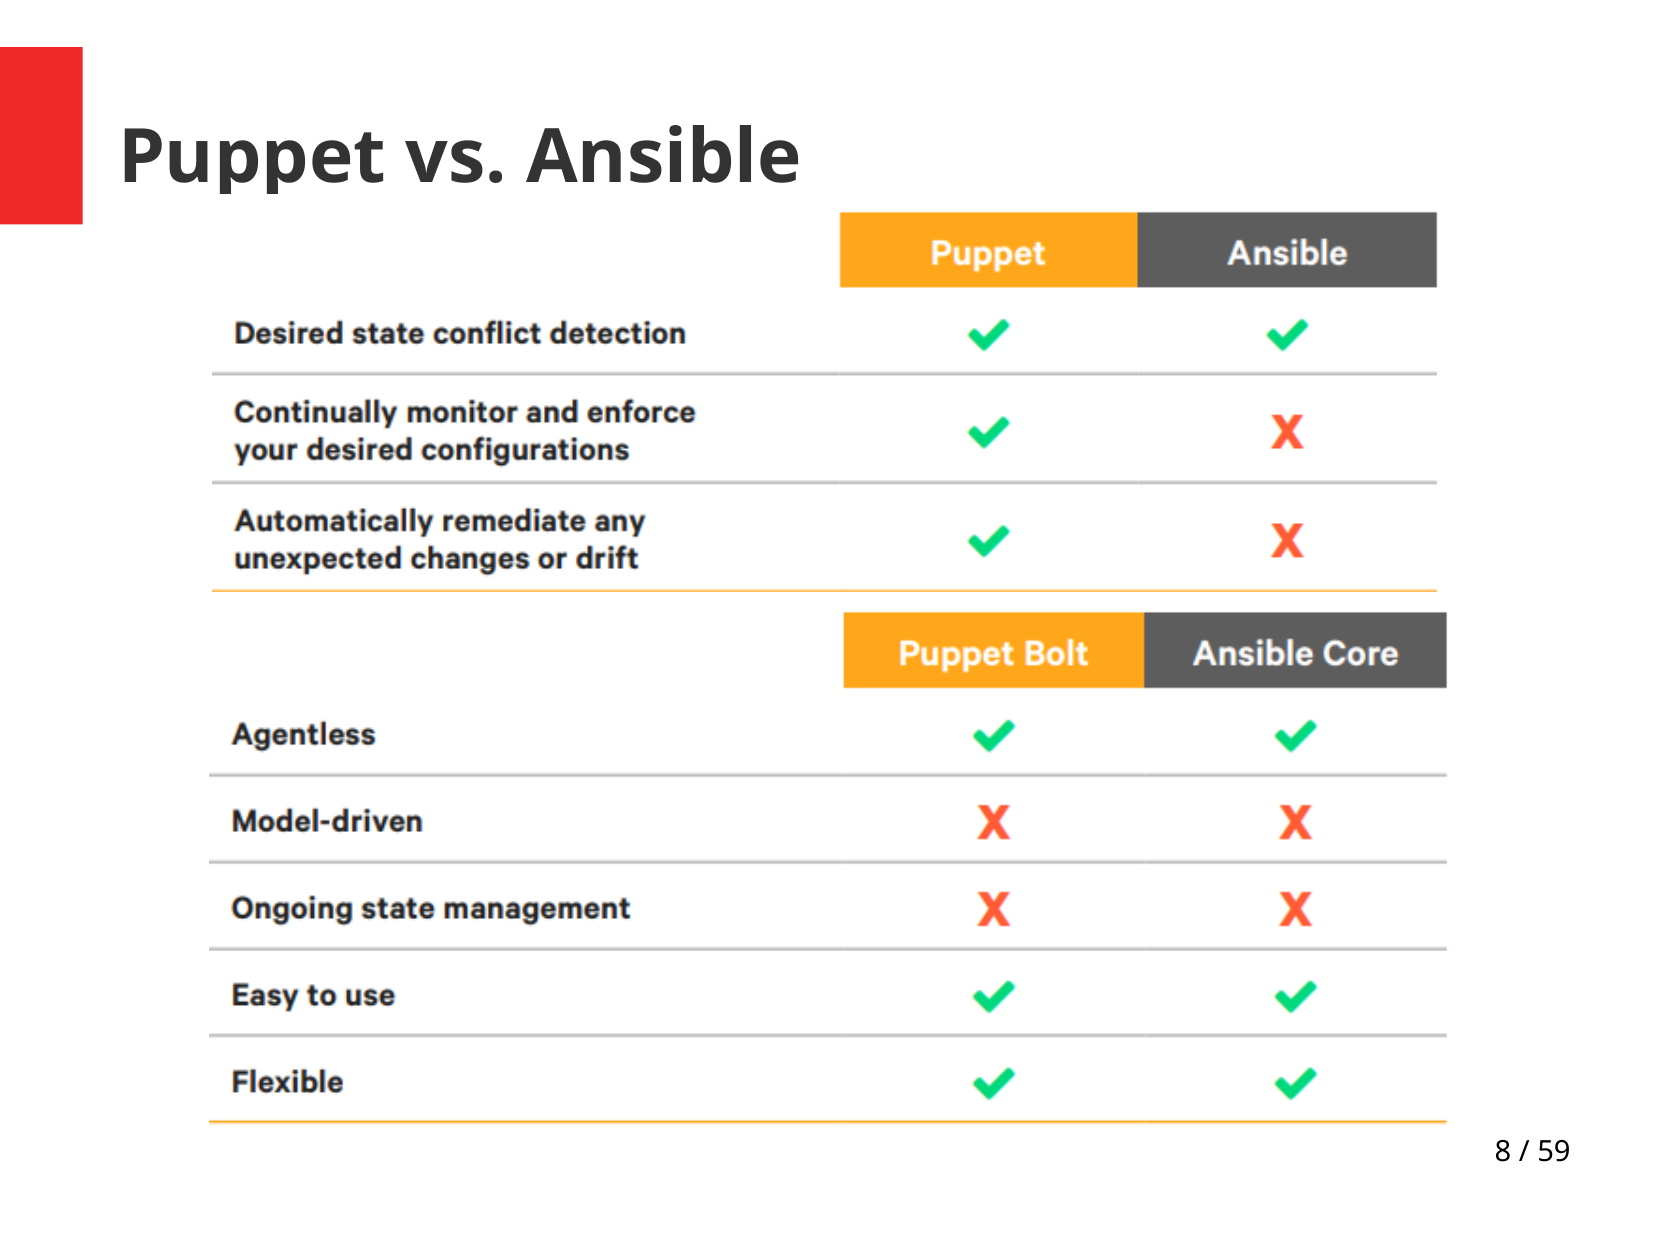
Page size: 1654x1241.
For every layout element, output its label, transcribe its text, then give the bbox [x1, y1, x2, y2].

title Puppet vs. Ansible [118, 49, 1571, 257]
picture [209, 194, 1449, 1140]
